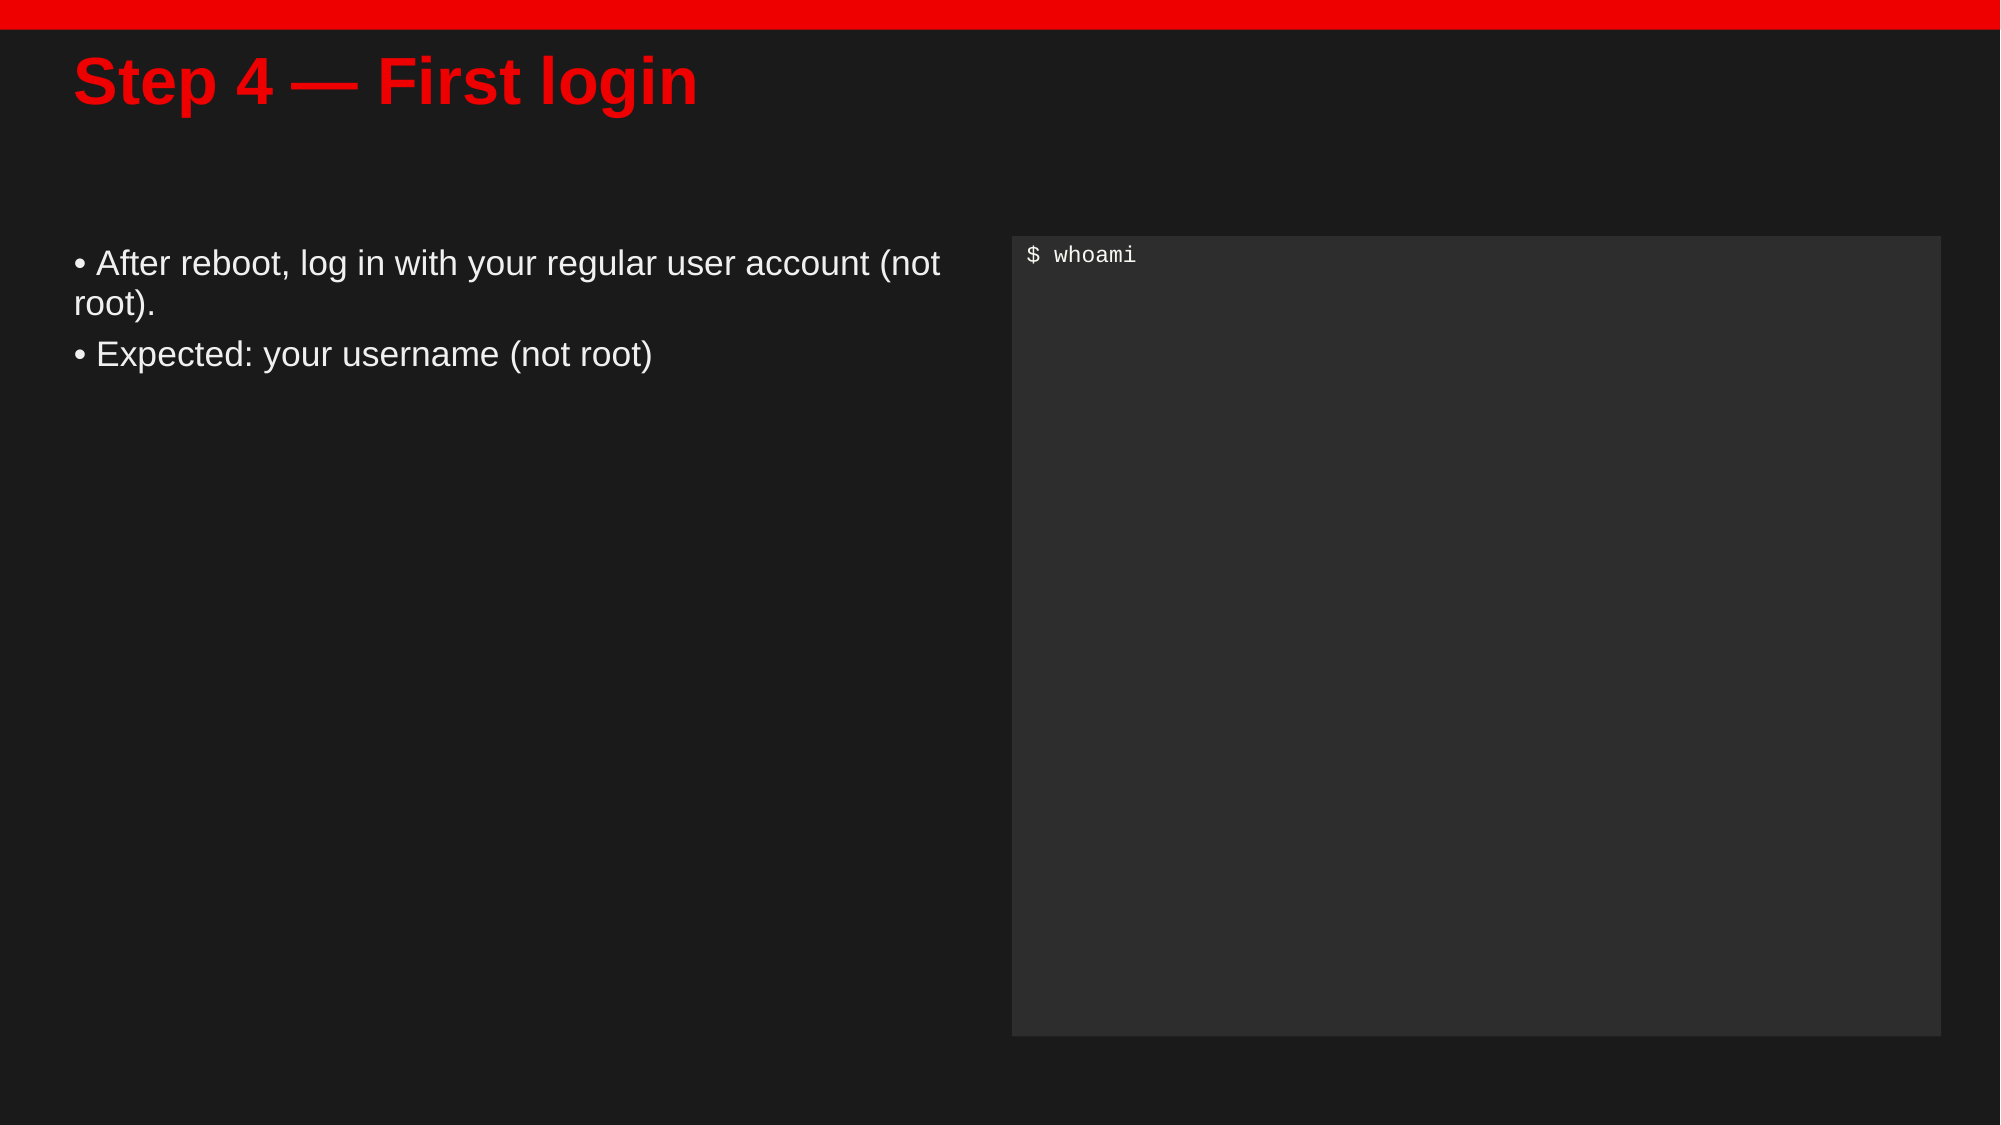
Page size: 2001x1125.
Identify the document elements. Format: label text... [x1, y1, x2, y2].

text_box [0, 0, 2001, 30]
text_box • After reboot, log in with your regular user account (not root). • Expected: your username (not root) [59, 236, 989, 1037]
text_box $ whoami [1011, 236, 1942, 1037]
text_box Step 4 — First login [59, 36, 1942, 208]
